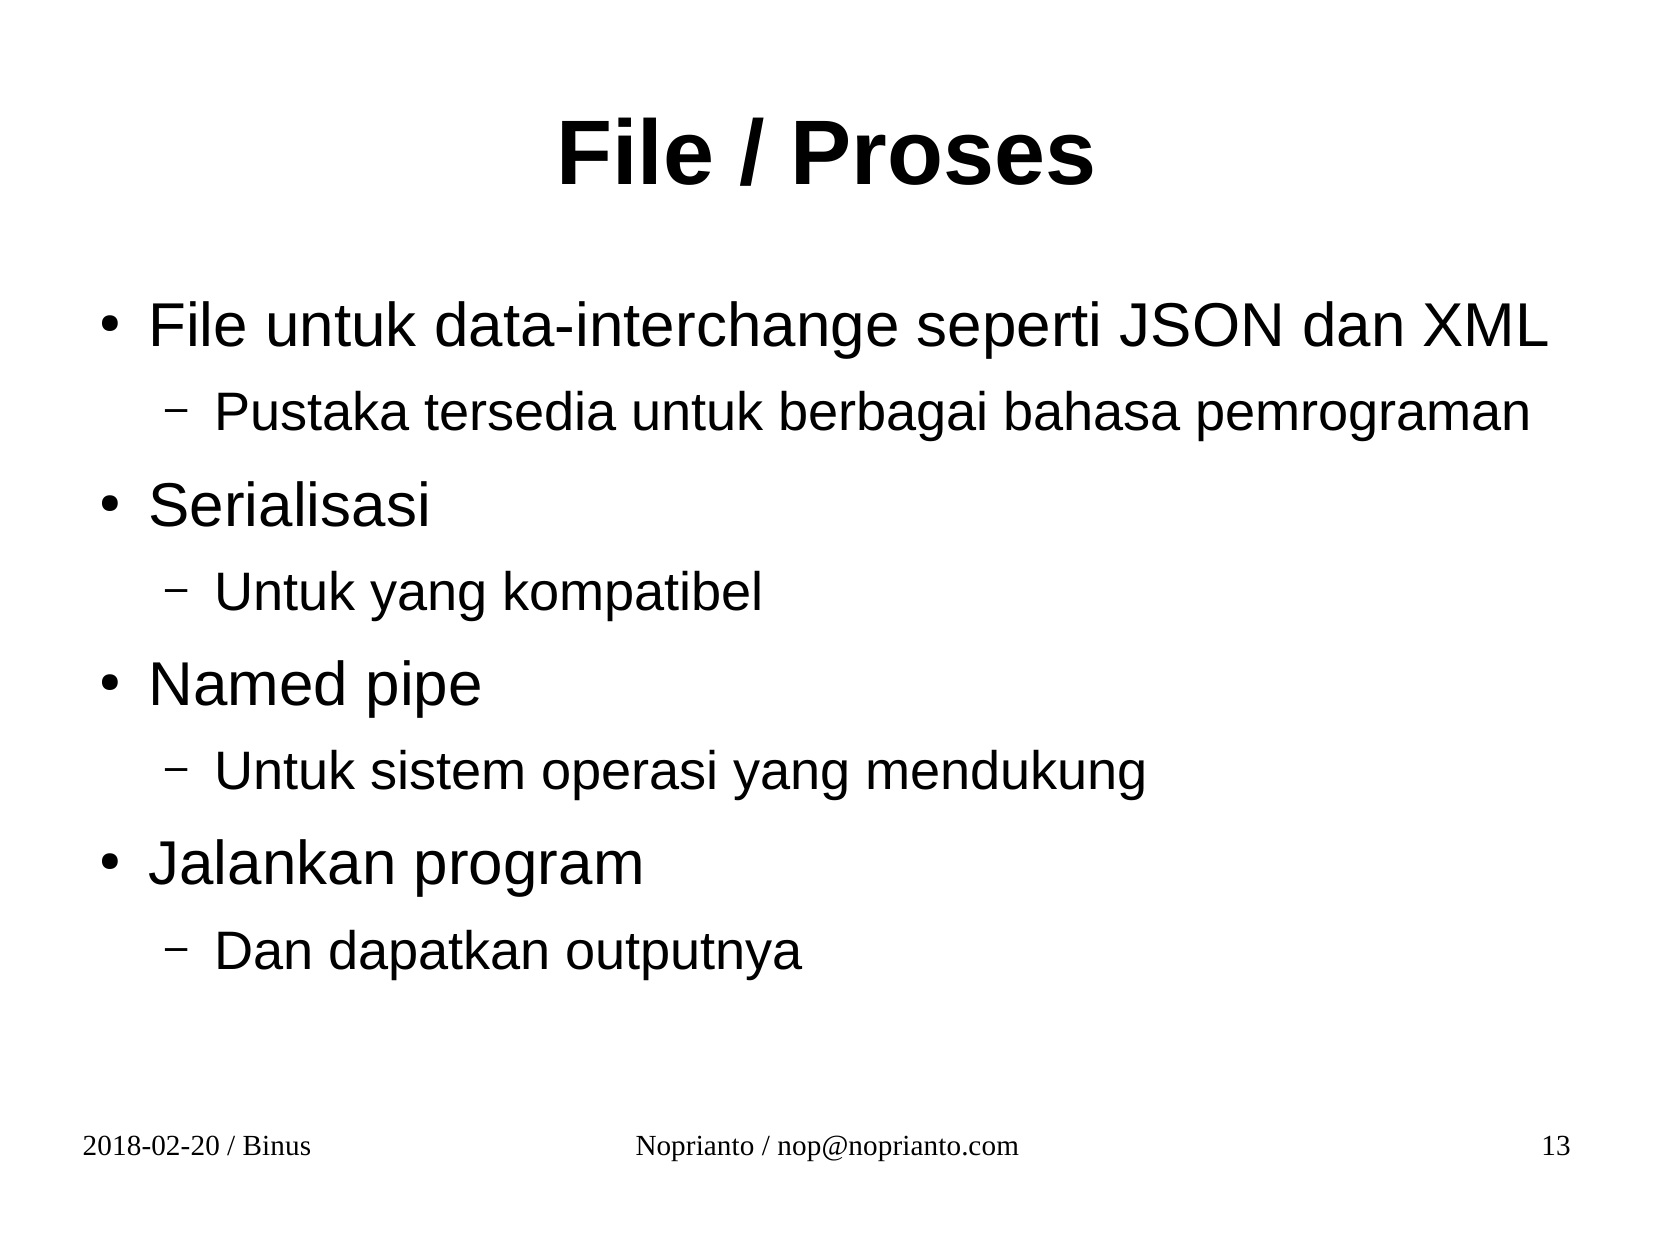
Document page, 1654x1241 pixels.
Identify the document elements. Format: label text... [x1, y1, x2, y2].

list File untuk data-interchange seperti JSON dan XML Pustaka tersedia untuk berbagai bahasa pemrograman Serialisasi Untuk yang kompatibel Named pipe Untuk sistem operasi yang mendukung Jalankan program Dan dapatkan outputnya [82, 290, 1571, 1010]
title File / Proses [82, 49, 1571, 257]
